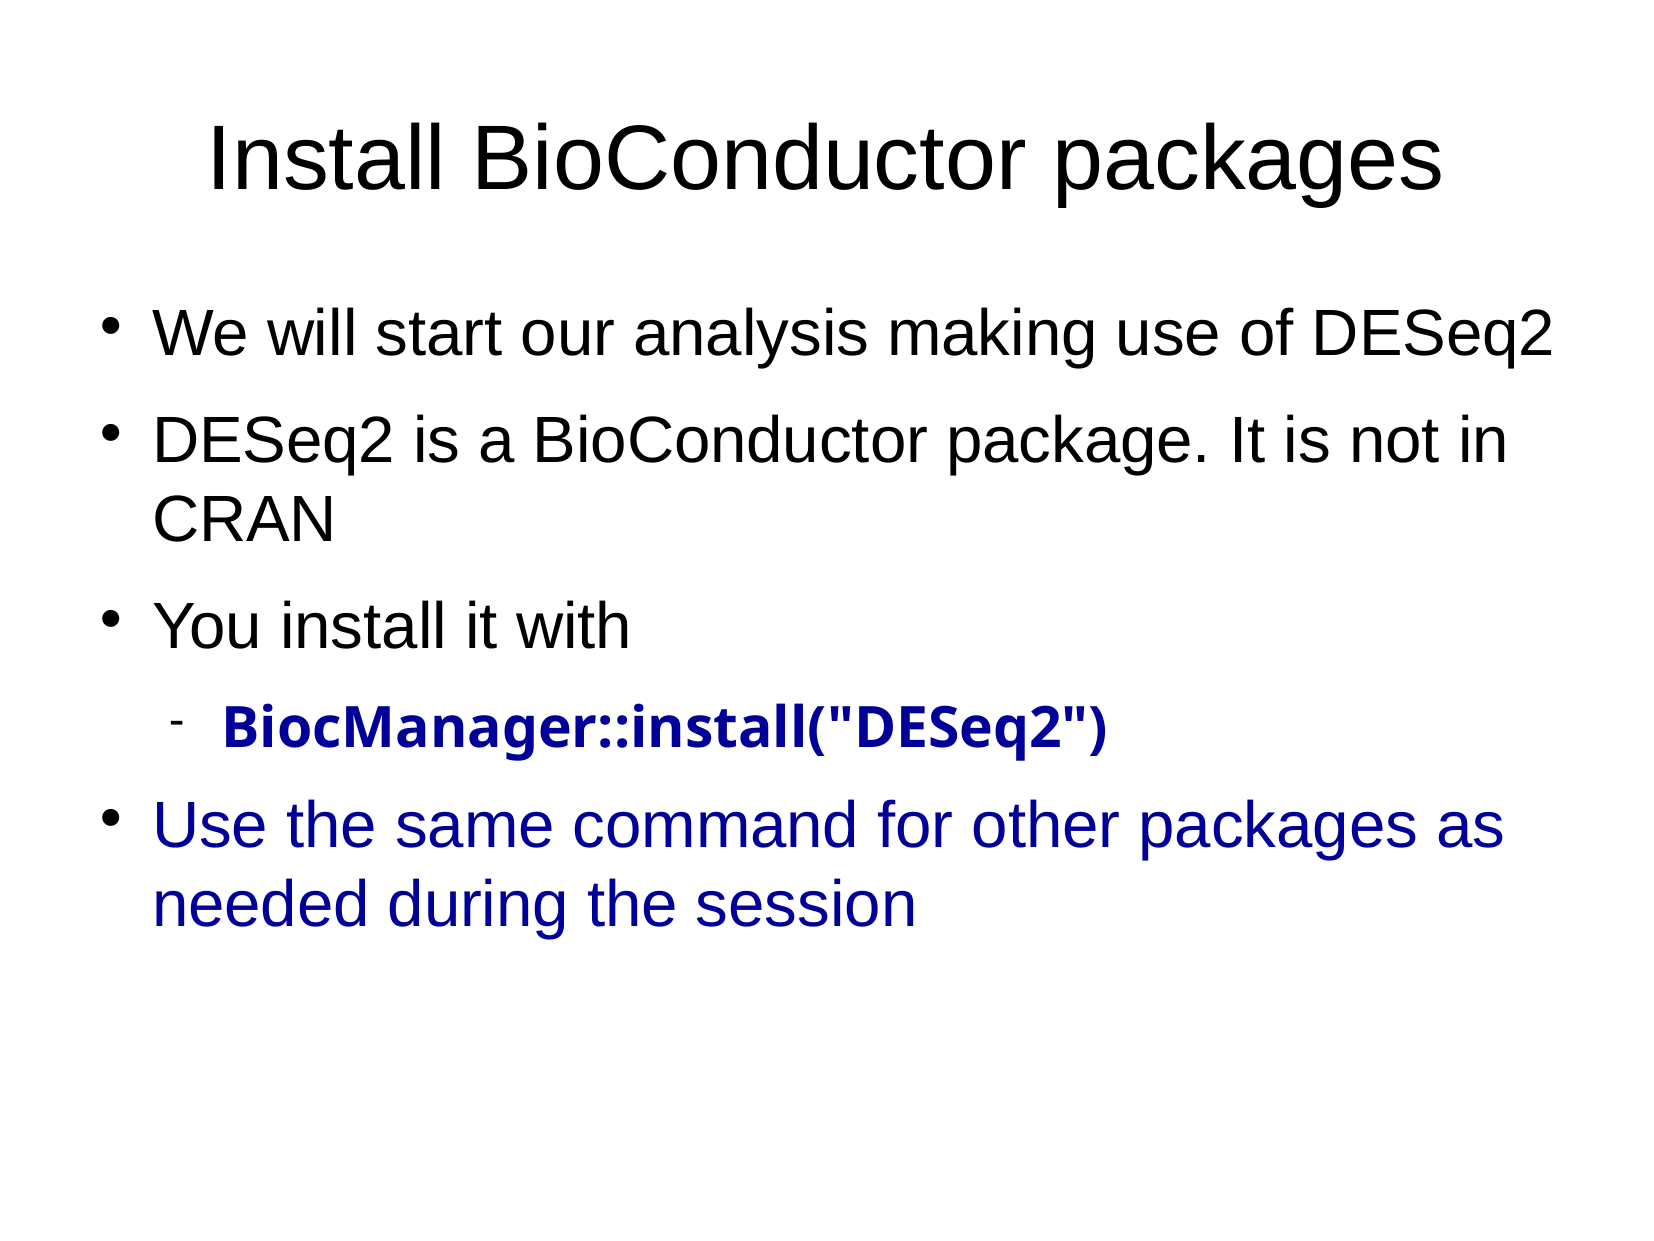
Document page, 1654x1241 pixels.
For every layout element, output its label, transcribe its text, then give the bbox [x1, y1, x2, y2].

text_box We will start our analysis making use of DESeq2 DESeq2 is a BioConductor package. It is not in CRAN You install it with BiocManager::install("DESeq2") Use the same command for other packages as needed during the session [82, 290, 1571, 1010]
text_box Install BioConductor packages [82, 49, 1571, 257]
